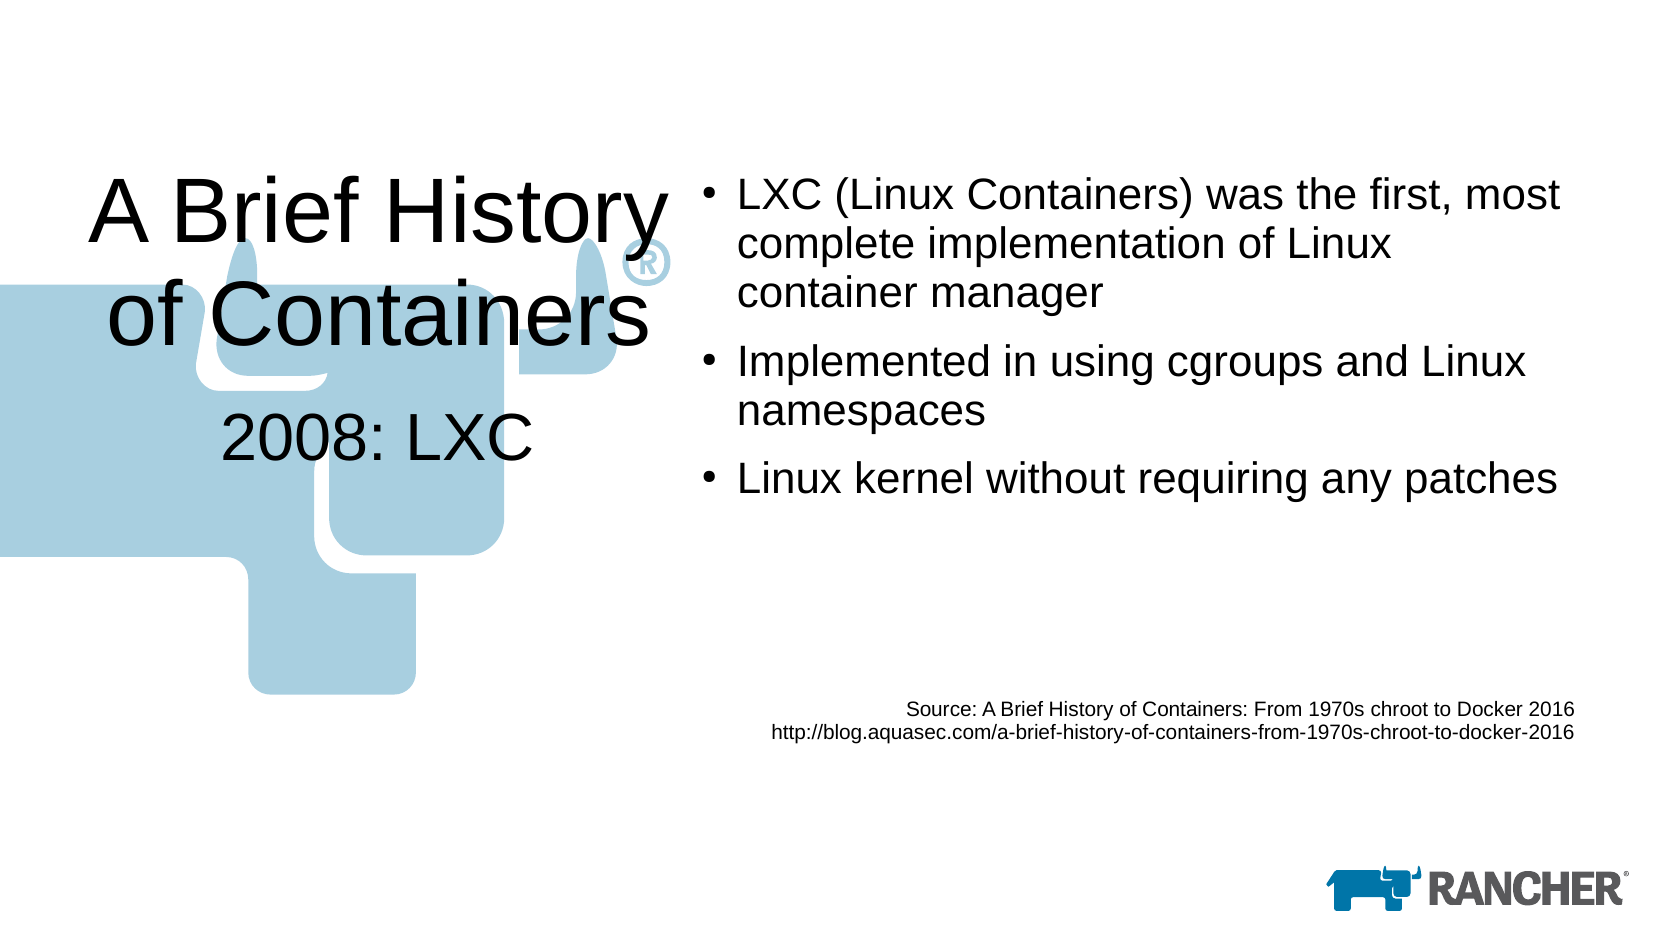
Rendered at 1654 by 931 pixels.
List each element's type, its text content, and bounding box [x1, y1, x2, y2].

list LXC (Linux Containers) was the first, most complete implementation of Linux container manager Implemented in using cgroups and Linux namespaces Linux kernel without requiring any patches [690, 169, 1572, 545]
text_box 2008: LXC [81, 400, 674, 705]
title A Brief History of Containers [83, 154, 676, 371]
text_box Source: A Brief History of Containers: From 1970s chroot to Docker 2016 http://blog.aquasec.com/a-brief-history-of-containers-from-1970s-chroot-to-docker-2016 [734, 689, 1590, 775]
